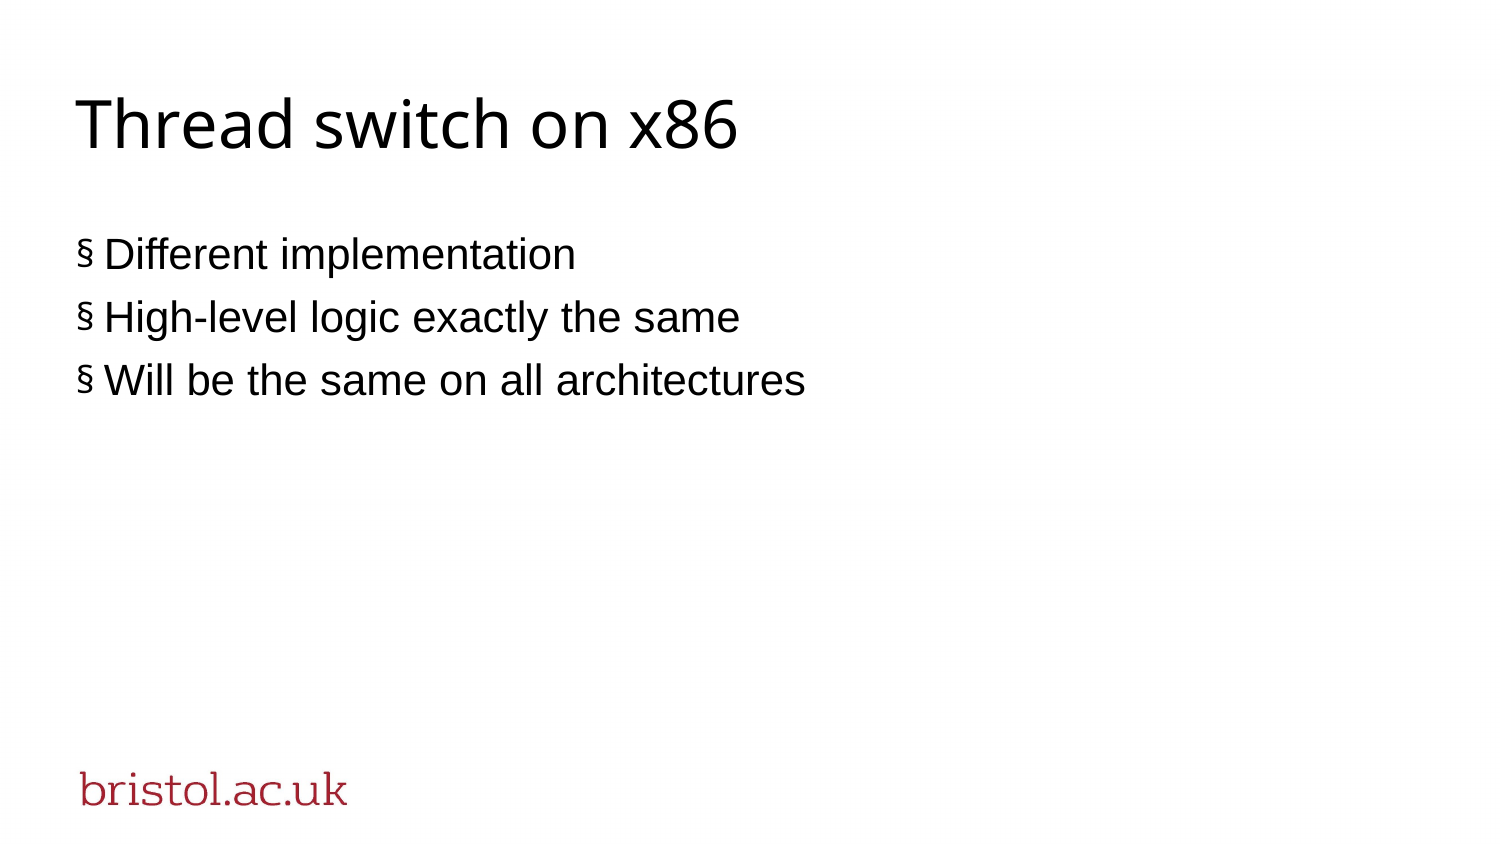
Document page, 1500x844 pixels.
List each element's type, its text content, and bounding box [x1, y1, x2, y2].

list Different implementation High-level logic exactly the same Will be the same on all architectures [60, 224, 1440, 699]
title Thread switch on x86 [60, 44, 1440, 209]
